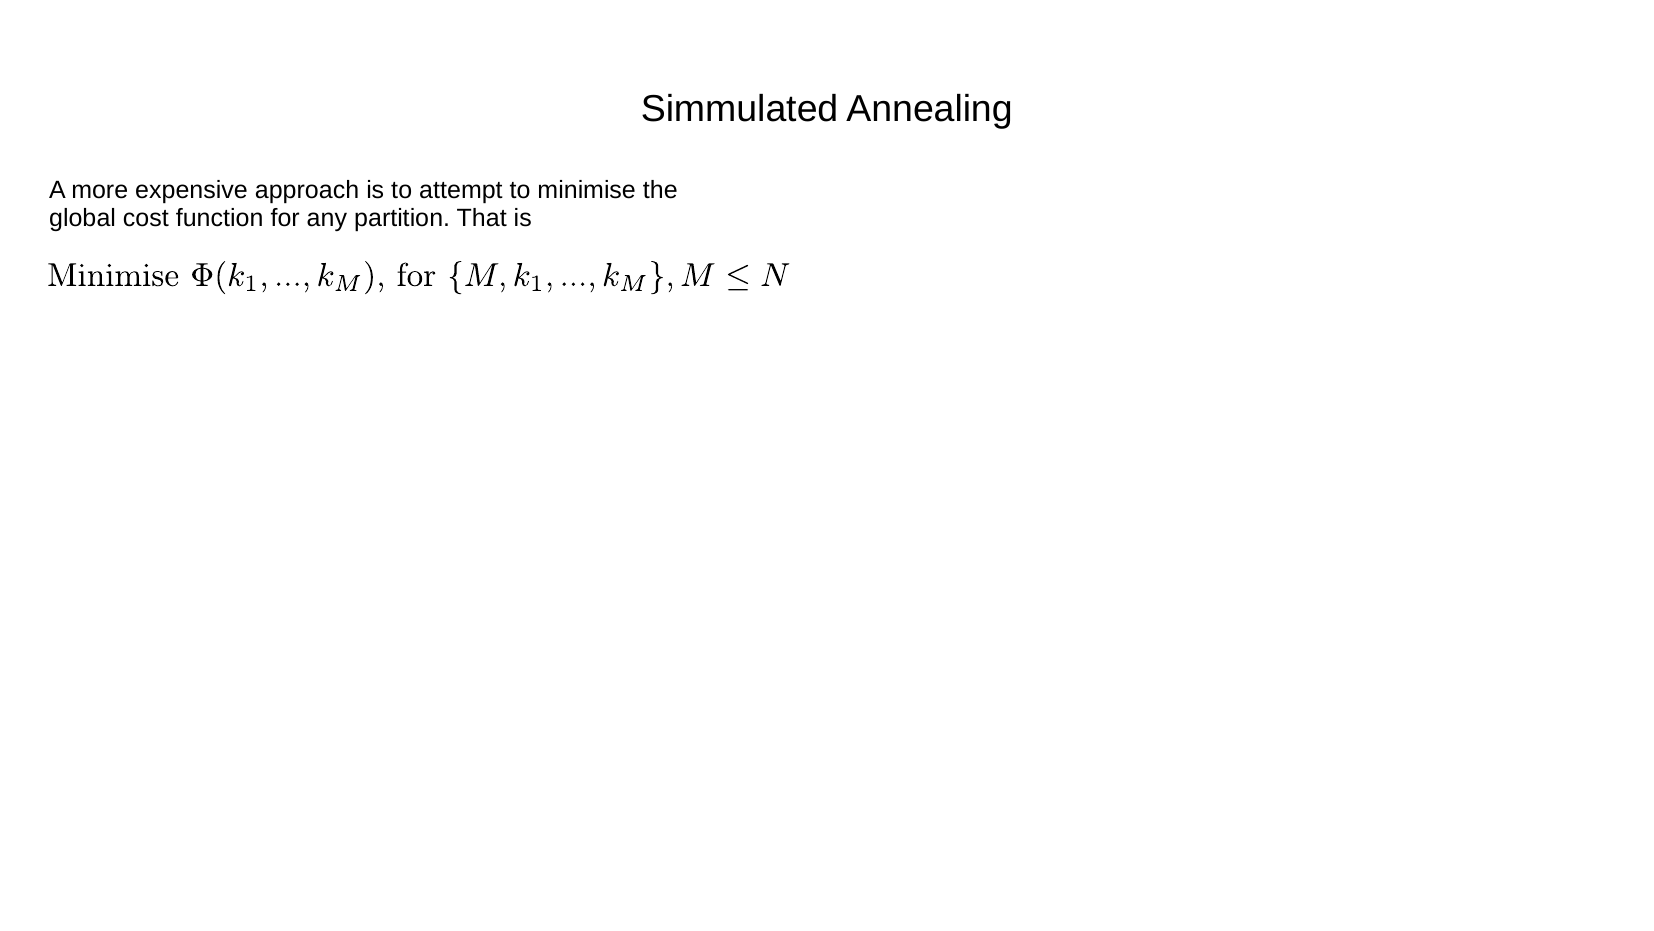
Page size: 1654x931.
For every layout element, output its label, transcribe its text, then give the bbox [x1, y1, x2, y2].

picture [45, 259, 791, 296]
text_box A more expensive approach is to attempt to minimise the global cost function for any partition. That is [34, 168, 756, 240]
title Simmulated Annealing [82, 45, 1571, 171]
